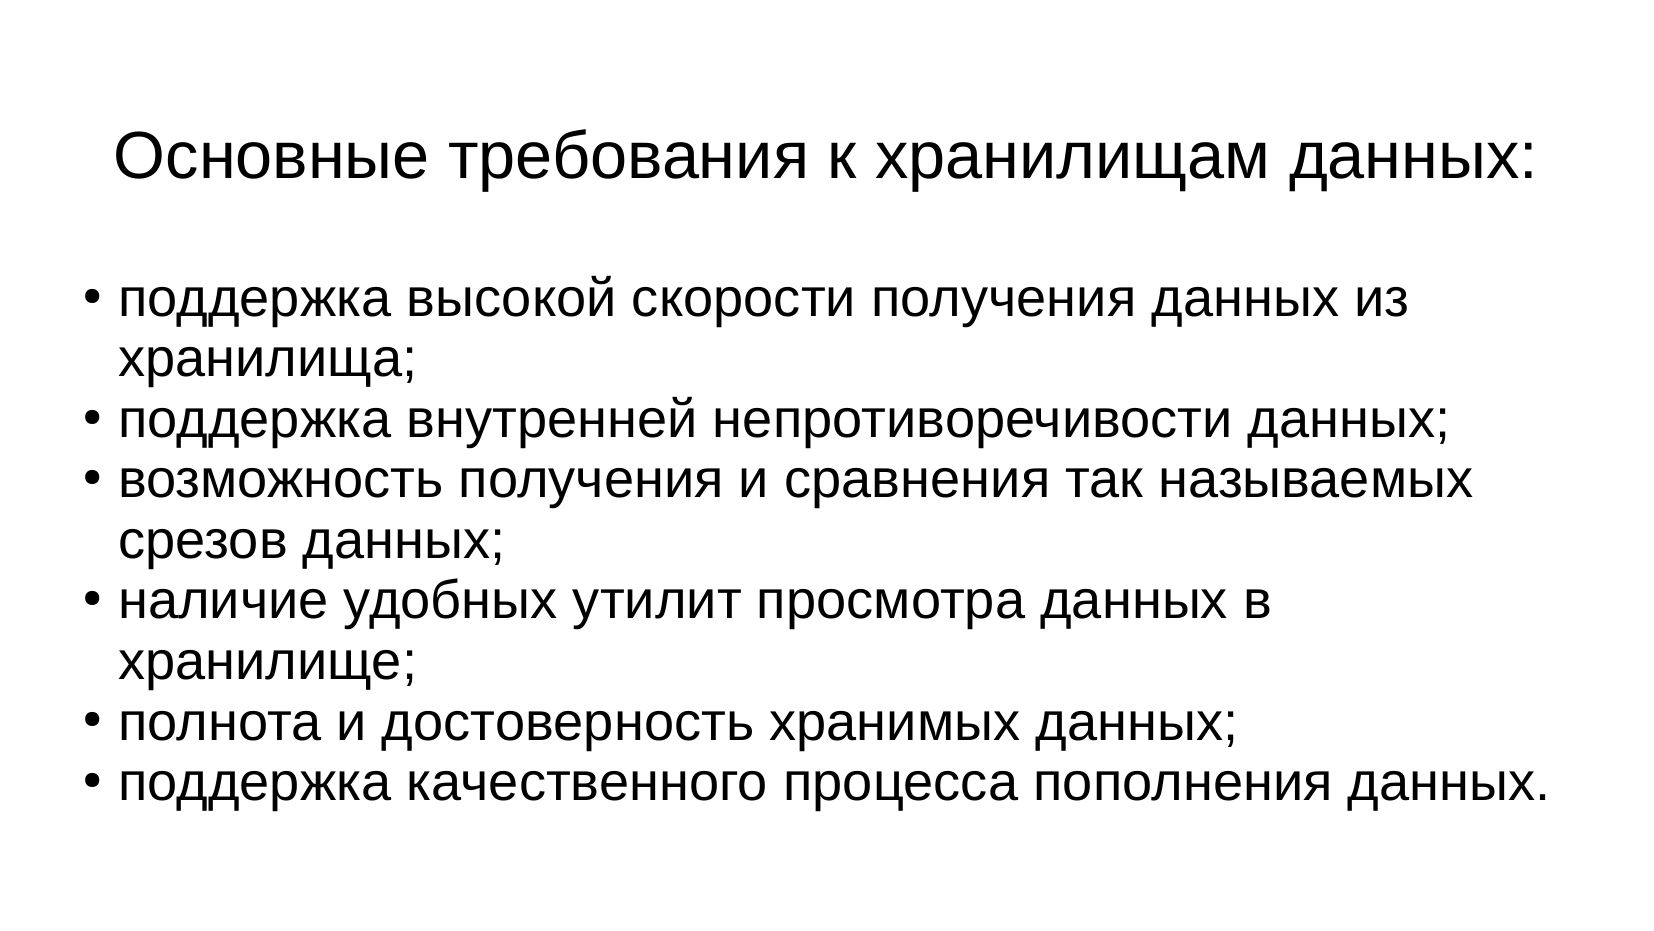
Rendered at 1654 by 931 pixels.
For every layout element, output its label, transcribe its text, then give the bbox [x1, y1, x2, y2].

subtitle Основные требования к хранилищам данных: поддержка высокой скорости получения данных из хранилища; поддержка внутренней непротиворечивости данных; возможность получения и сравнения так называемых срезов данных; наличие удобных утилит просмотра данных в хранилище; полнота и достоверность хранимых данных; поддержка качественного процесса пополнения данных. [82, 59, 1571, 870]
